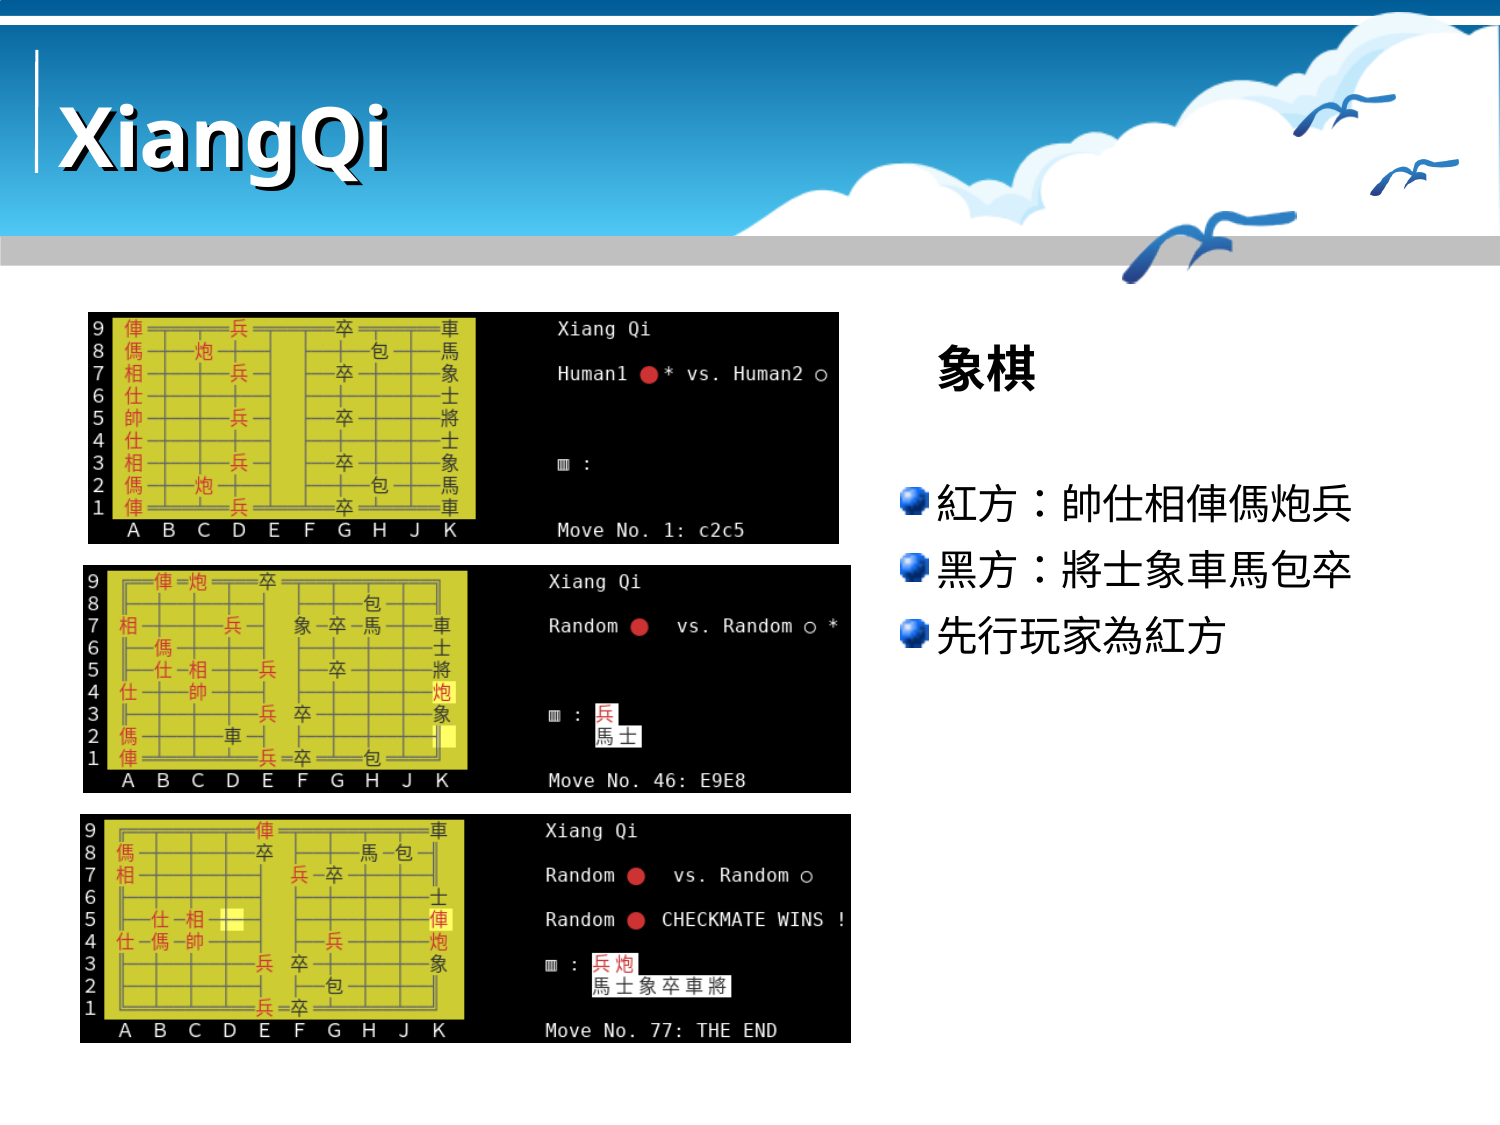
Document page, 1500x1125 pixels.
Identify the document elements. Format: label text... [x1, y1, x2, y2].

title XiangQi [59, 86, 1465, 186]
picture [730, 12, 1500, 284]
picture [80, 814, 851, 1043]
picture [83, 565, 851, 793]
picture [88, 312, 839, 544]
text_box 象棋 紅方：帥仕相俥傌炮兵 黑方：將士象車馬包卒 先行玩家為紅方 [885, 322, 1371, 578]
picture [900, 578, 929, 582]
picture [900, 619, 929, 648]
